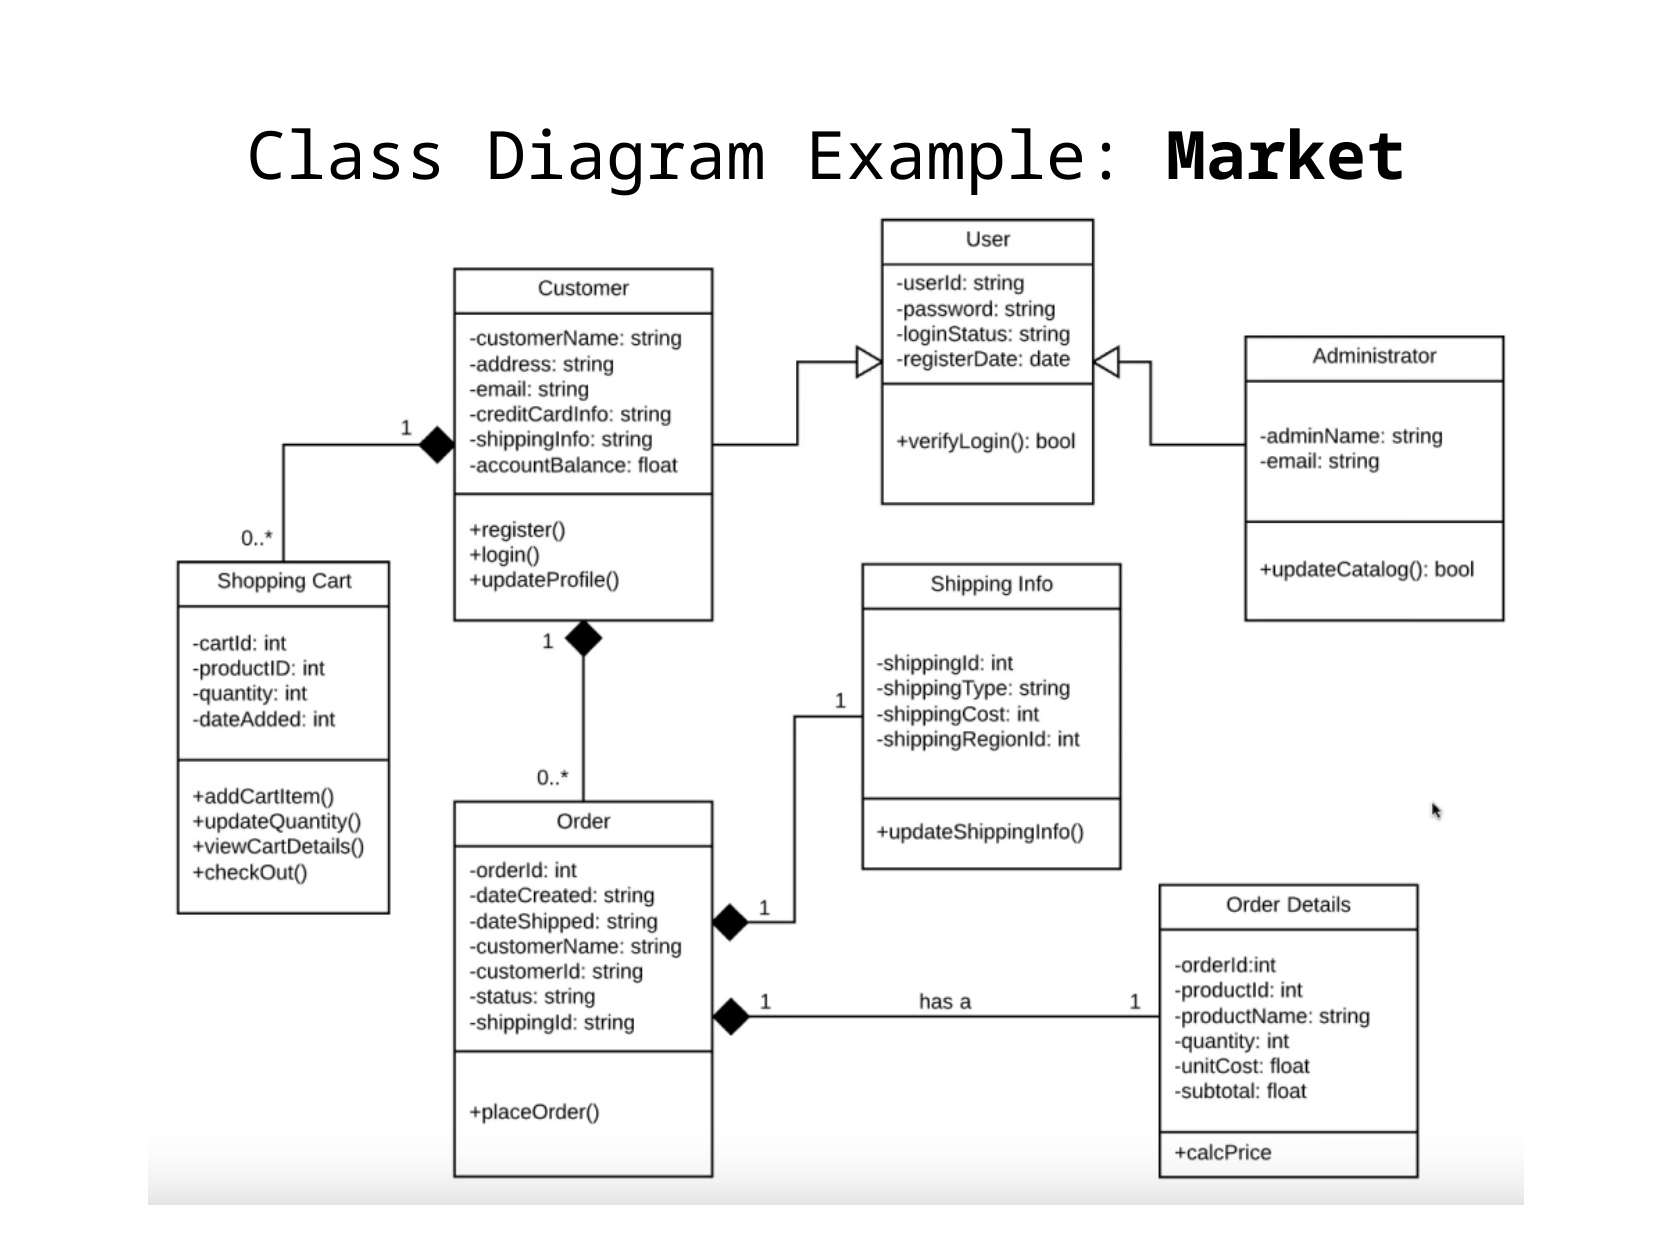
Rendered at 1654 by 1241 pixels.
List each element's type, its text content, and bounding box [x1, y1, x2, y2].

title Class Diagram Example: Market [35, 49, 1619, 257]
picture [148, 201, 1524, 1205]
